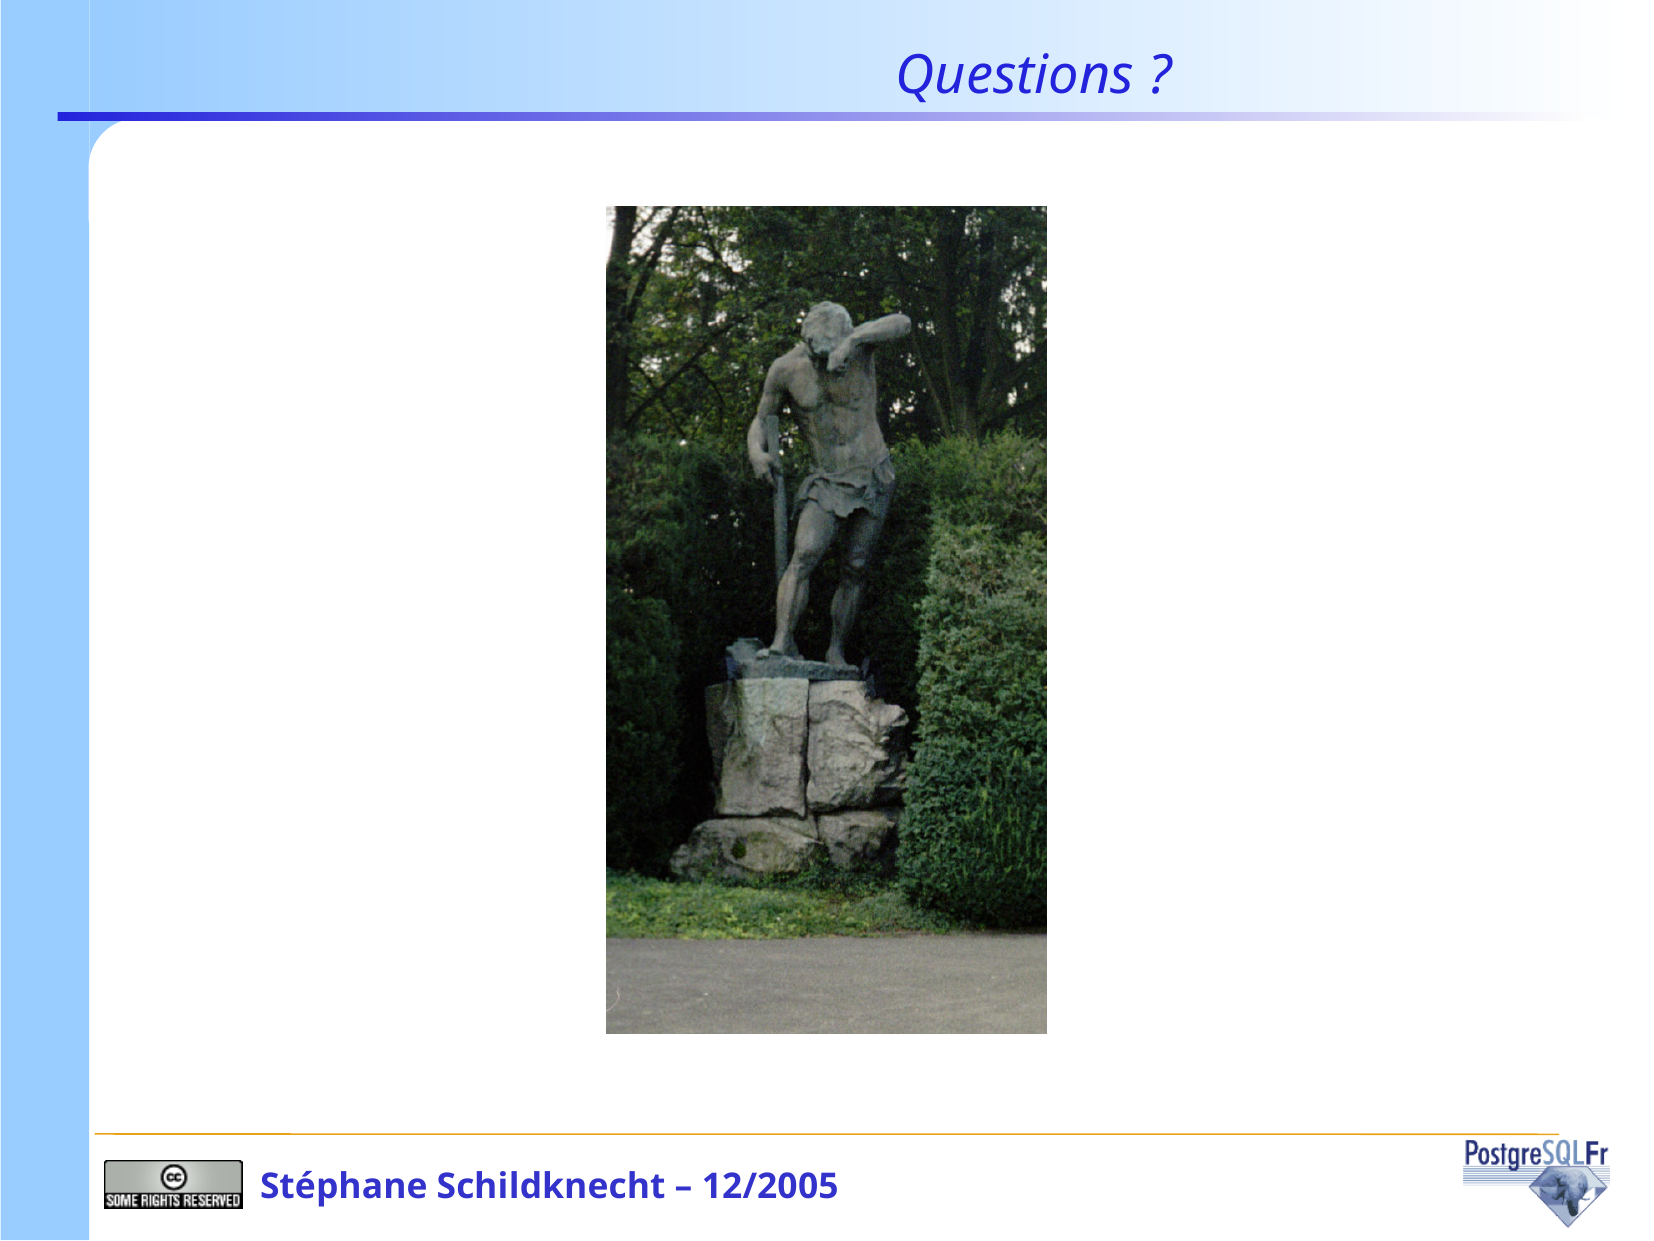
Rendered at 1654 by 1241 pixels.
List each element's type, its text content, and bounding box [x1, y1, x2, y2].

picture [606, 206, 1047, 1034]
title Questions ? [472, 0, 1595, 148]
picture [104, 1160, 243, 1209]
picture [1462, 1139, 1610, 1228]
